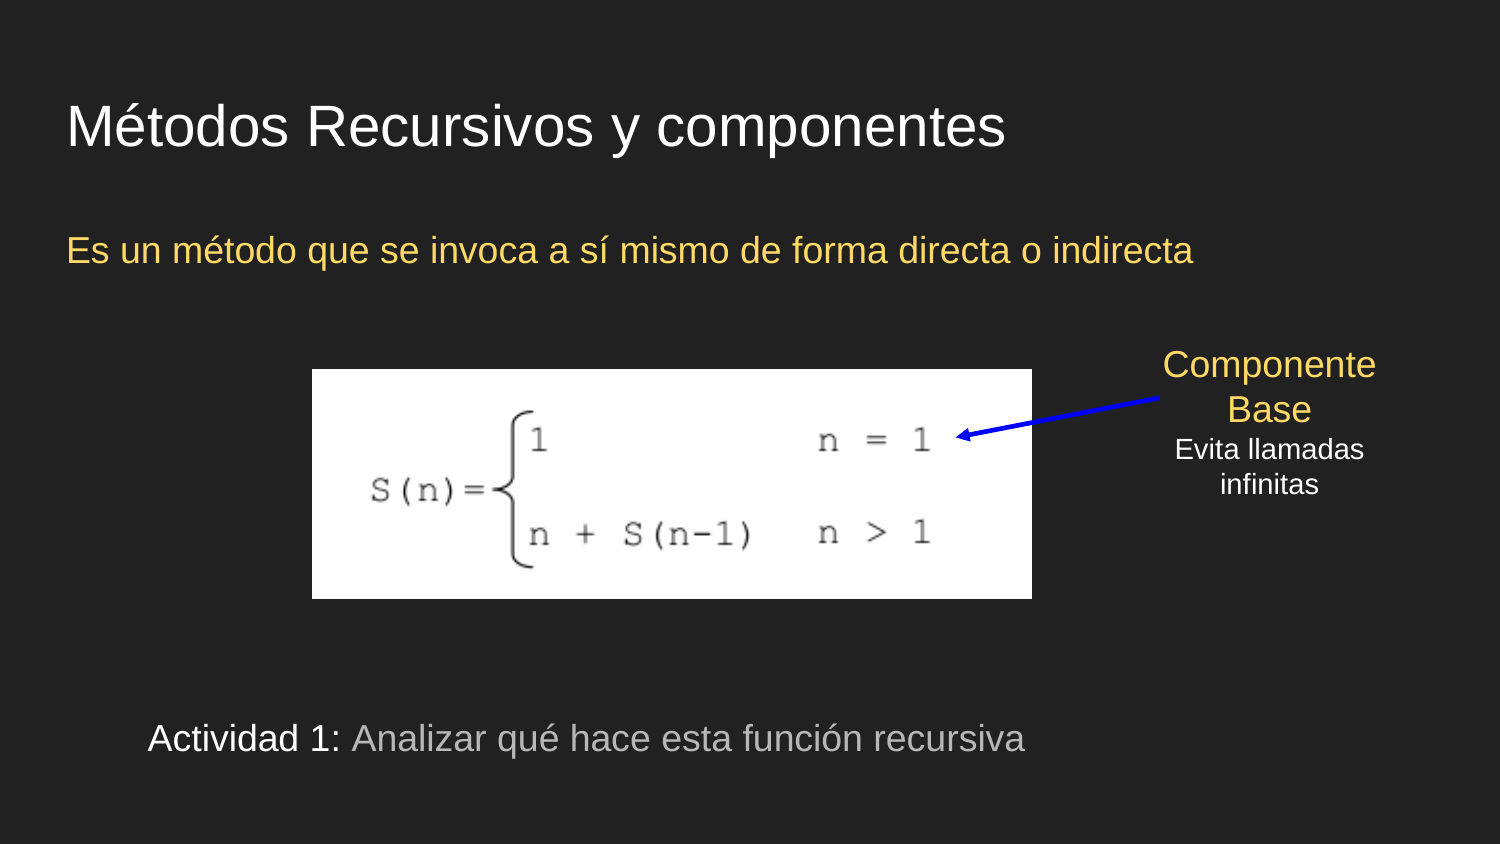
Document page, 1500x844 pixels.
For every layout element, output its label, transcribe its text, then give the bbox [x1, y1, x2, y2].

title Métodos Recursivos y componentes [51, 72, 1449, 167]
text_box Actividad 1: Analizar qué hace esta función recursiva [132, 698, 1381, 832]
text_box Componente Base Evita llamadas infinitas [1115, 325, 1425, 459]
picture [312, 369, 1032, 600]
list Es un método que se invoca a sí mismo de forma directa o indirecta [51, 204, 1449, 765]
